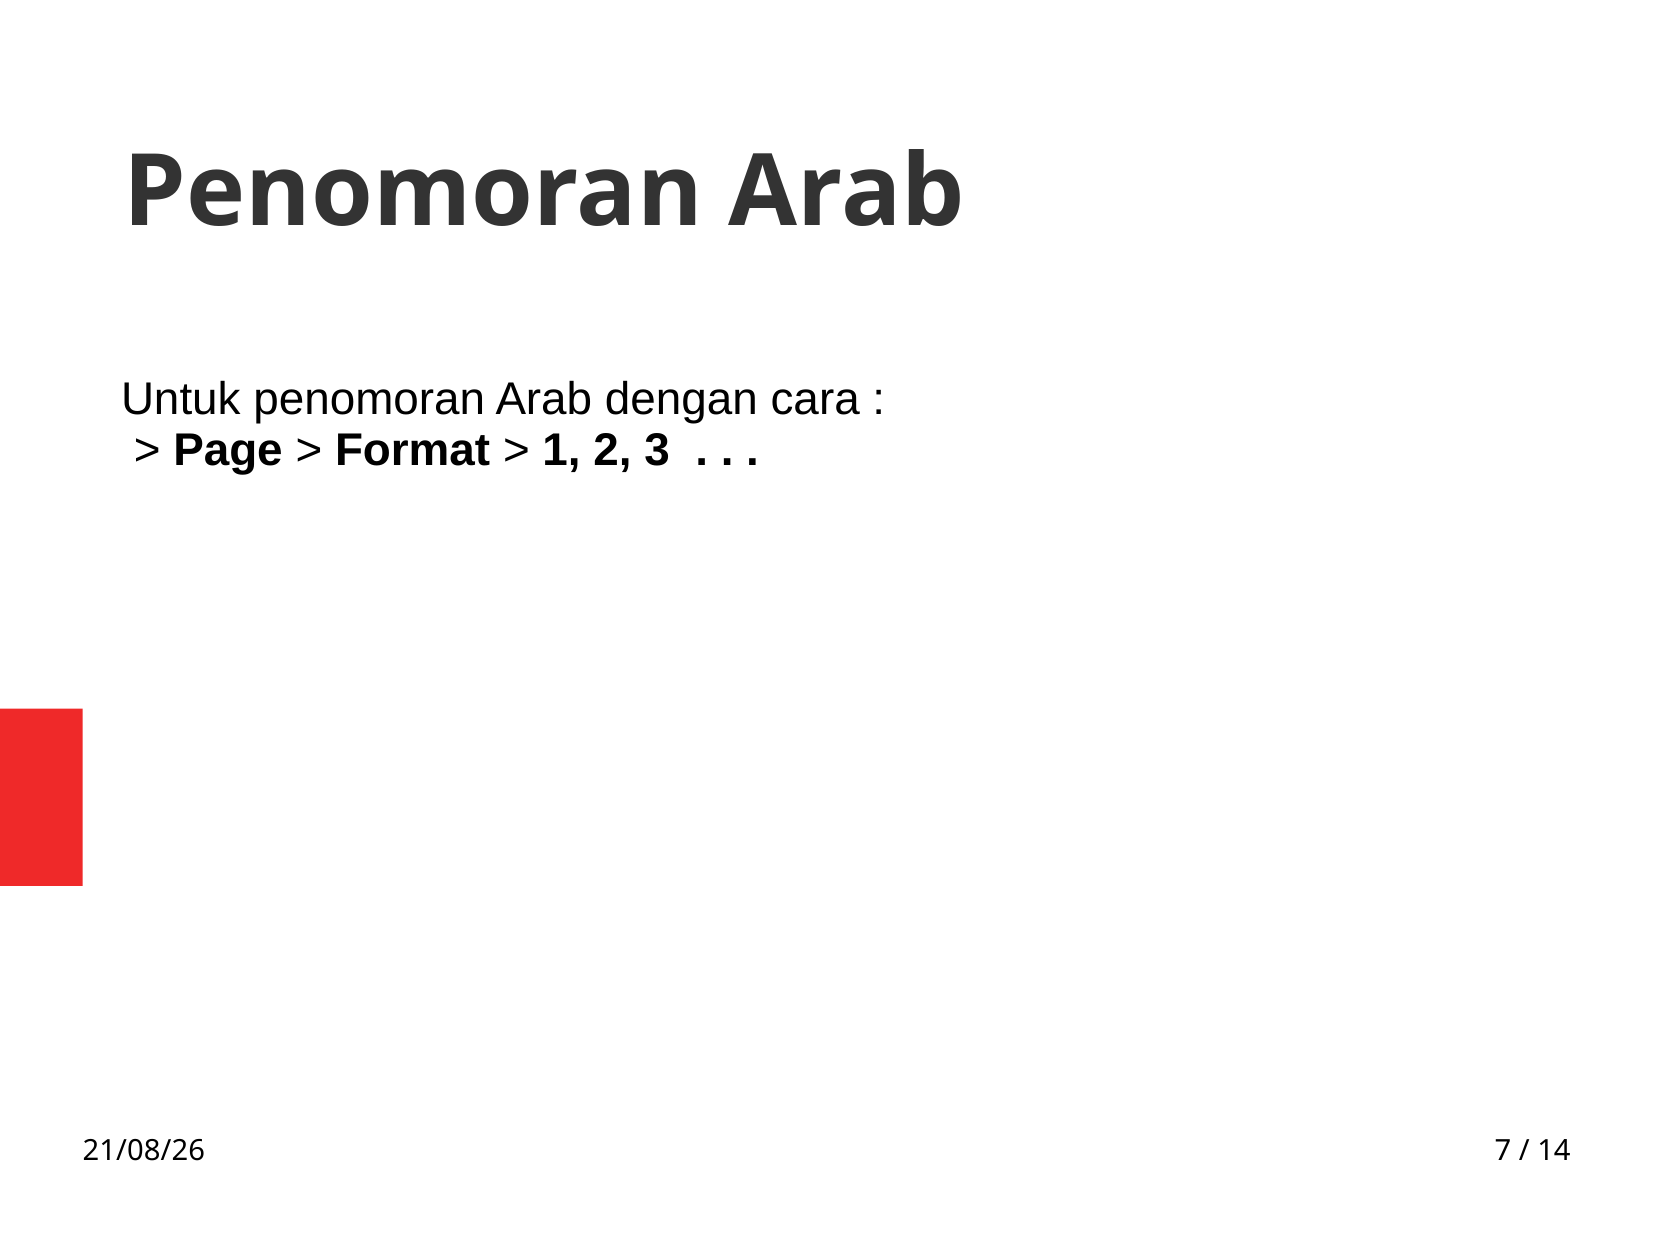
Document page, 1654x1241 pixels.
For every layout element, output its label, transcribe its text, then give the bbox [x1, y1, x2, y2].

text_box Untuk penomoran Arab dengan cara : > Page > Format > 1, 2, 3 . . . [106, 365, 1496, 484]
title Penomoran Arab [124, 106, 1542, 267]
